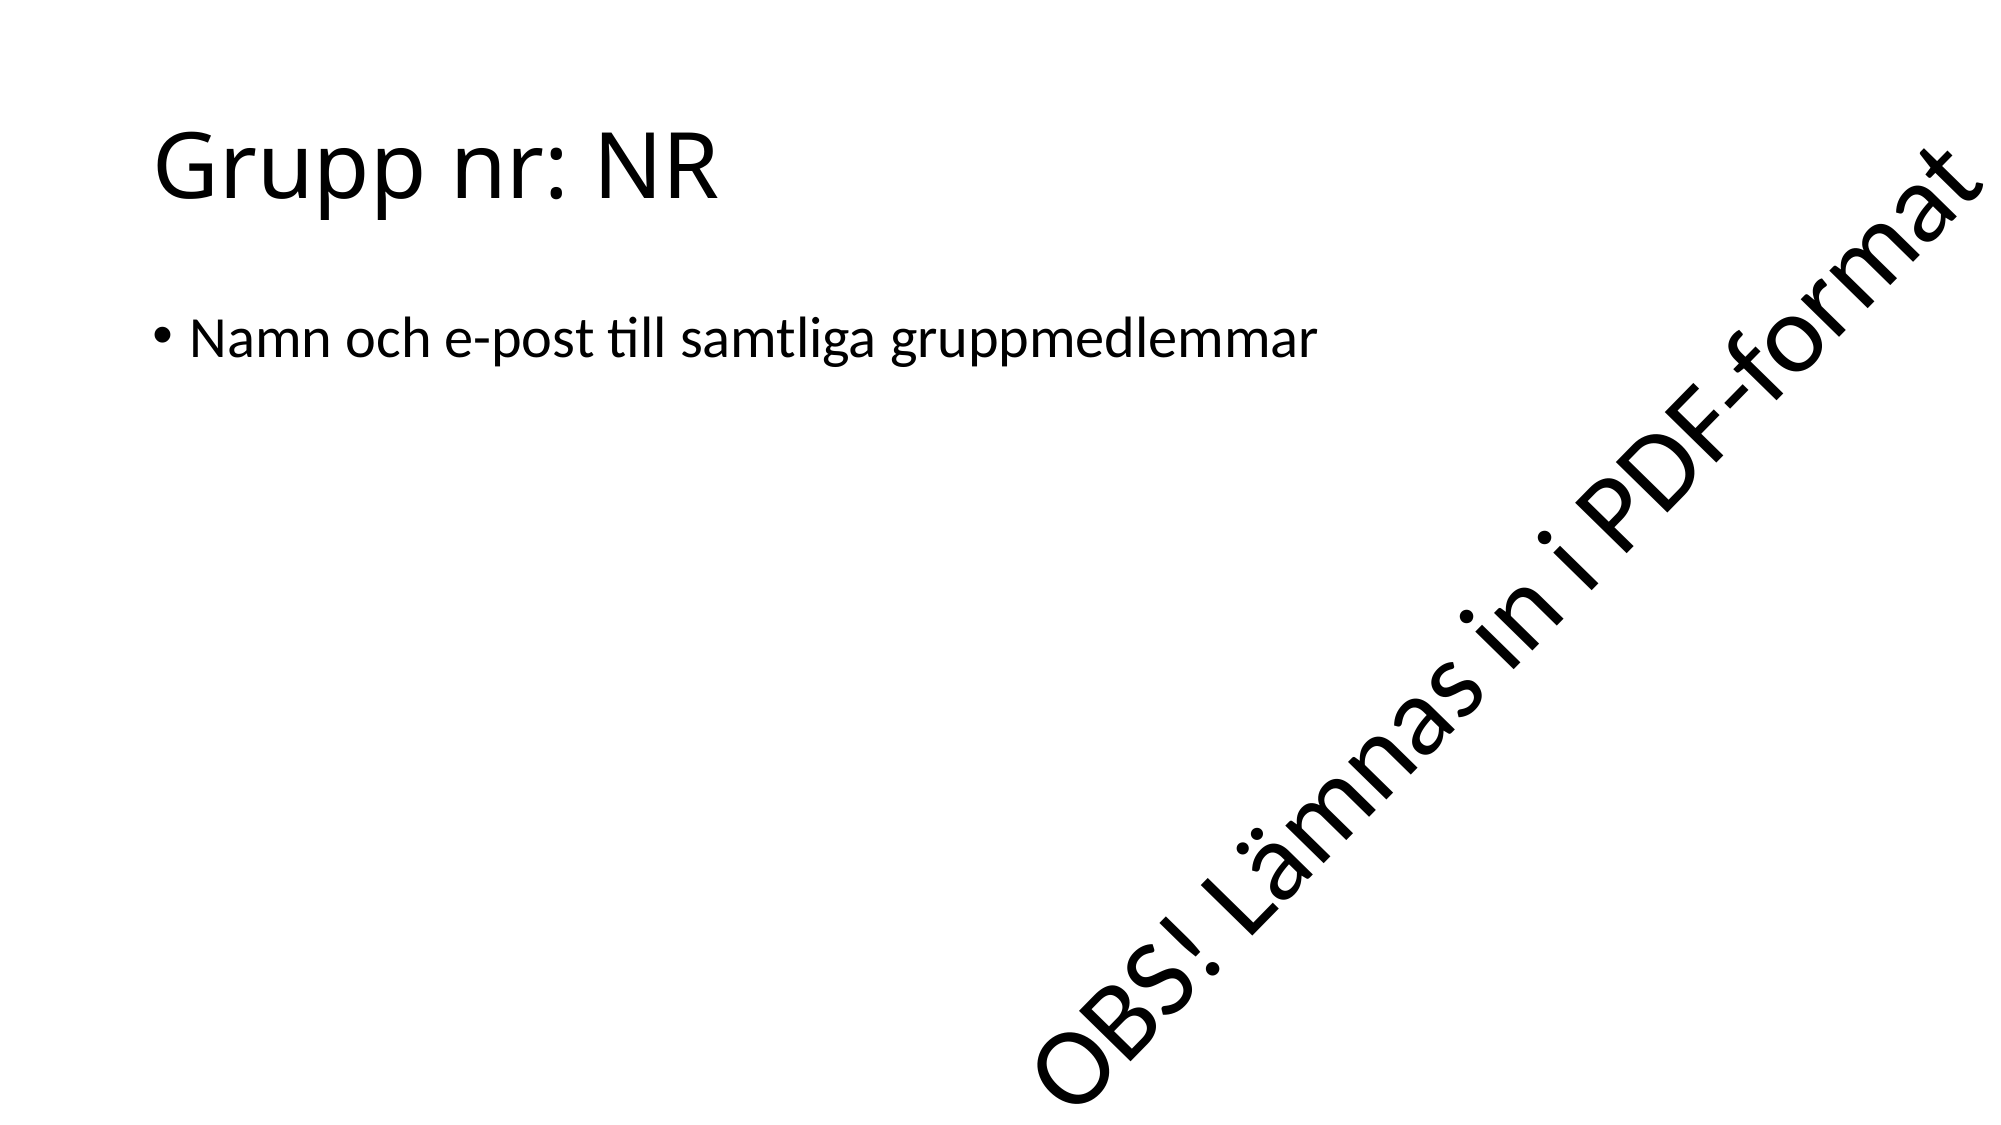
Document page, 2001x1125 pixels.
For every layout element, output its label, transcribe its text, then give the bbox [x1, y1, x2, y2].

text_box OBS! Lämnas in i PDF-format [976, 90, 2000, 1125]
list Namn och e-post till samtliga gruppmedlemmar [1220, 358, 1863, 1014]
list Namn och e-post till samtliga gruppmedlemmar [137, 299, 1708, 1014]
title Grupp nr: NR [137, 59, 1863, 278]
